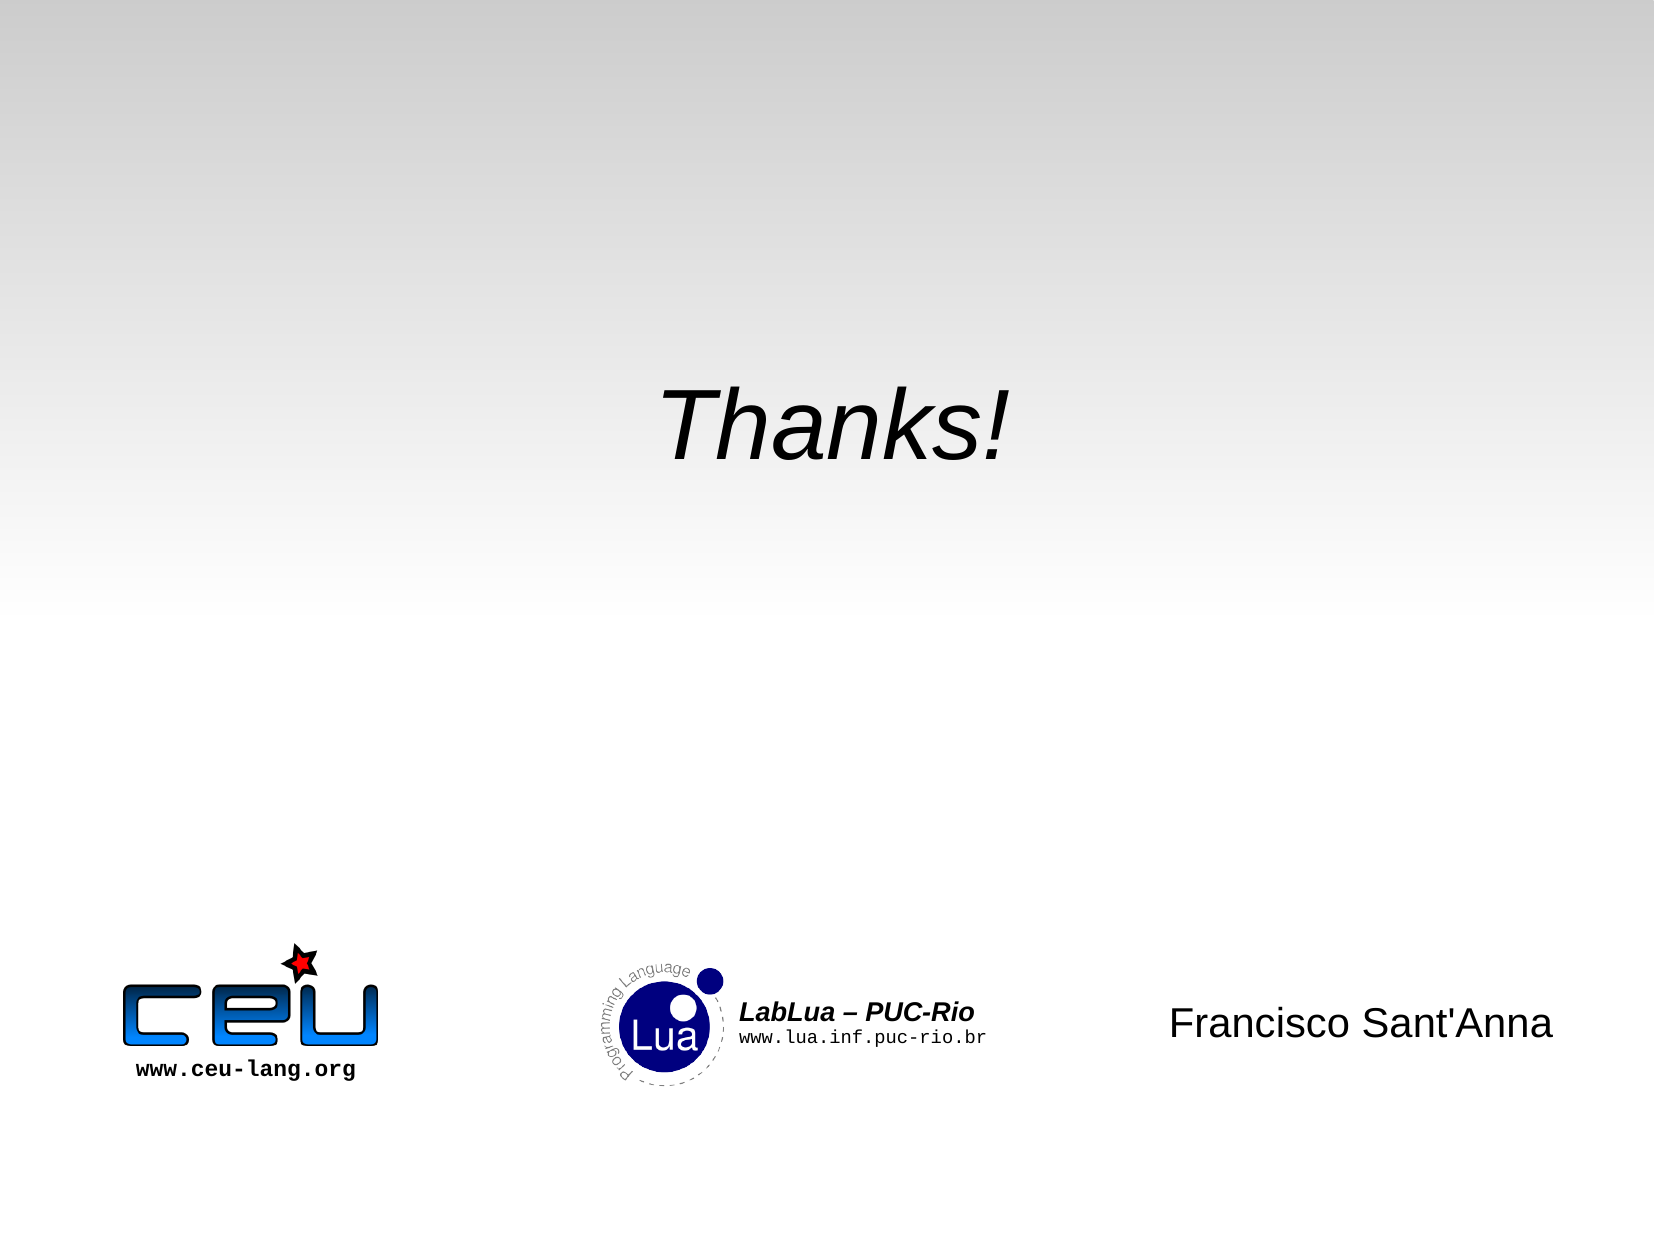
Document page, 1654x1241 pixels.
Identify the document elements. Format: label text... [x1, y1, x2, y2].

subtitle Thanks! [88, 283, 1577, 567]
picture [123, 943, 378, 1046]
text_box www.ceu-lang.org [114, 1050, 378, 1094]
text_box Francisco Sant'Anna [1154, 955, 1569, 1068]
text_box LabLua – PUC-Rio www.lua.inf.puc-rio.br [724, 989, 1003, 1057]
picture [594, 955, 730, 1091]
